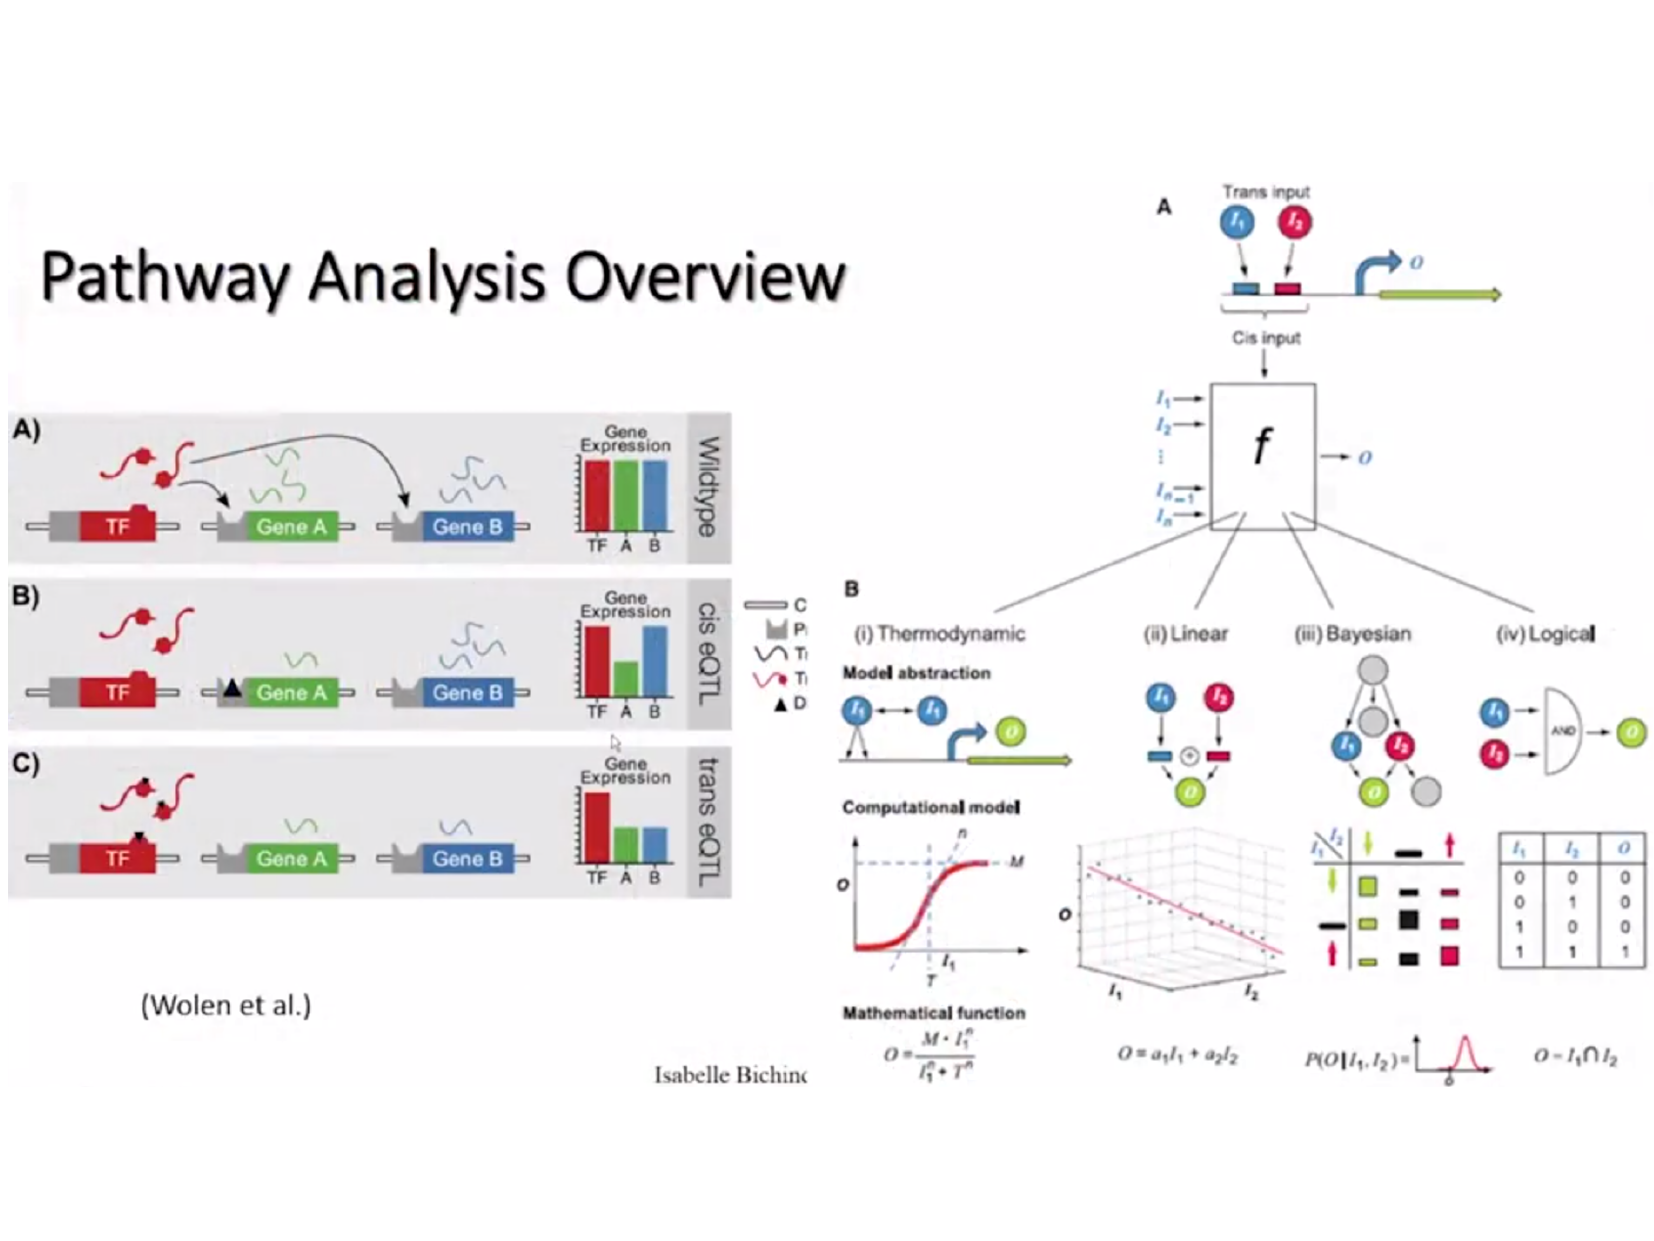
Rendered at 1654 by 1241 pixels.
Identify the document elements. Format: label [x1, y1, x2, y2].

picture [8, 182, 1654, 1087]
